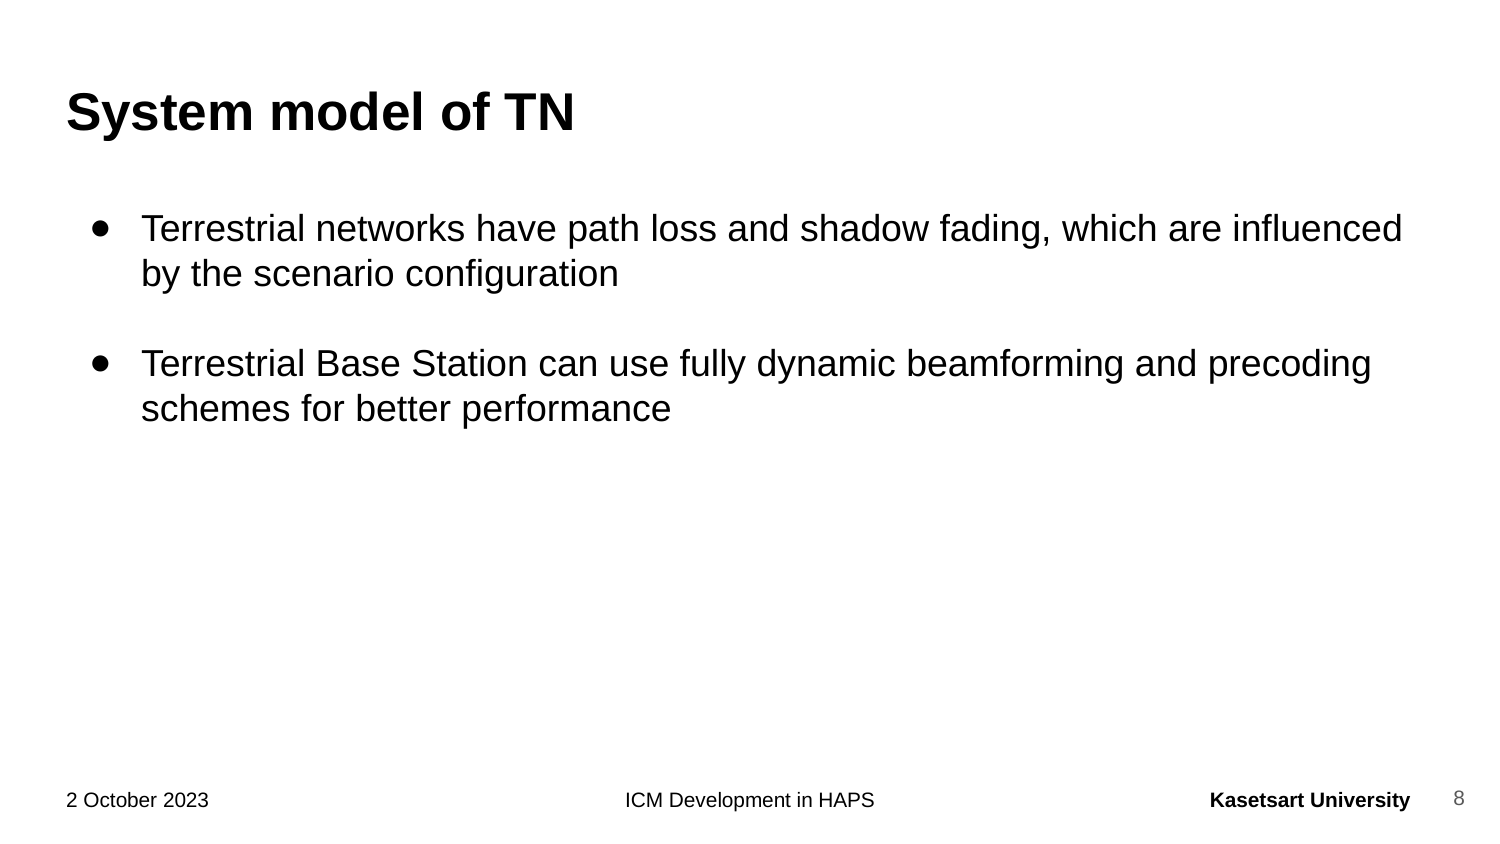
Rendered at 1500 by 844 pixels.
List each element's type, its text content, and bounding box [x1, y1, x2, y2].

slide_number <number> [1389, 764, 1480, 830]
title System model of TN [51, 62, 1449, 157]
list Terrestrial networks have path loss and shadow fading, which are influenced by the scenario configuration Terrestrial Base Station can use fully dynamic beamforming and precoding schemes for better performance [51, 189, 1449, 671]
